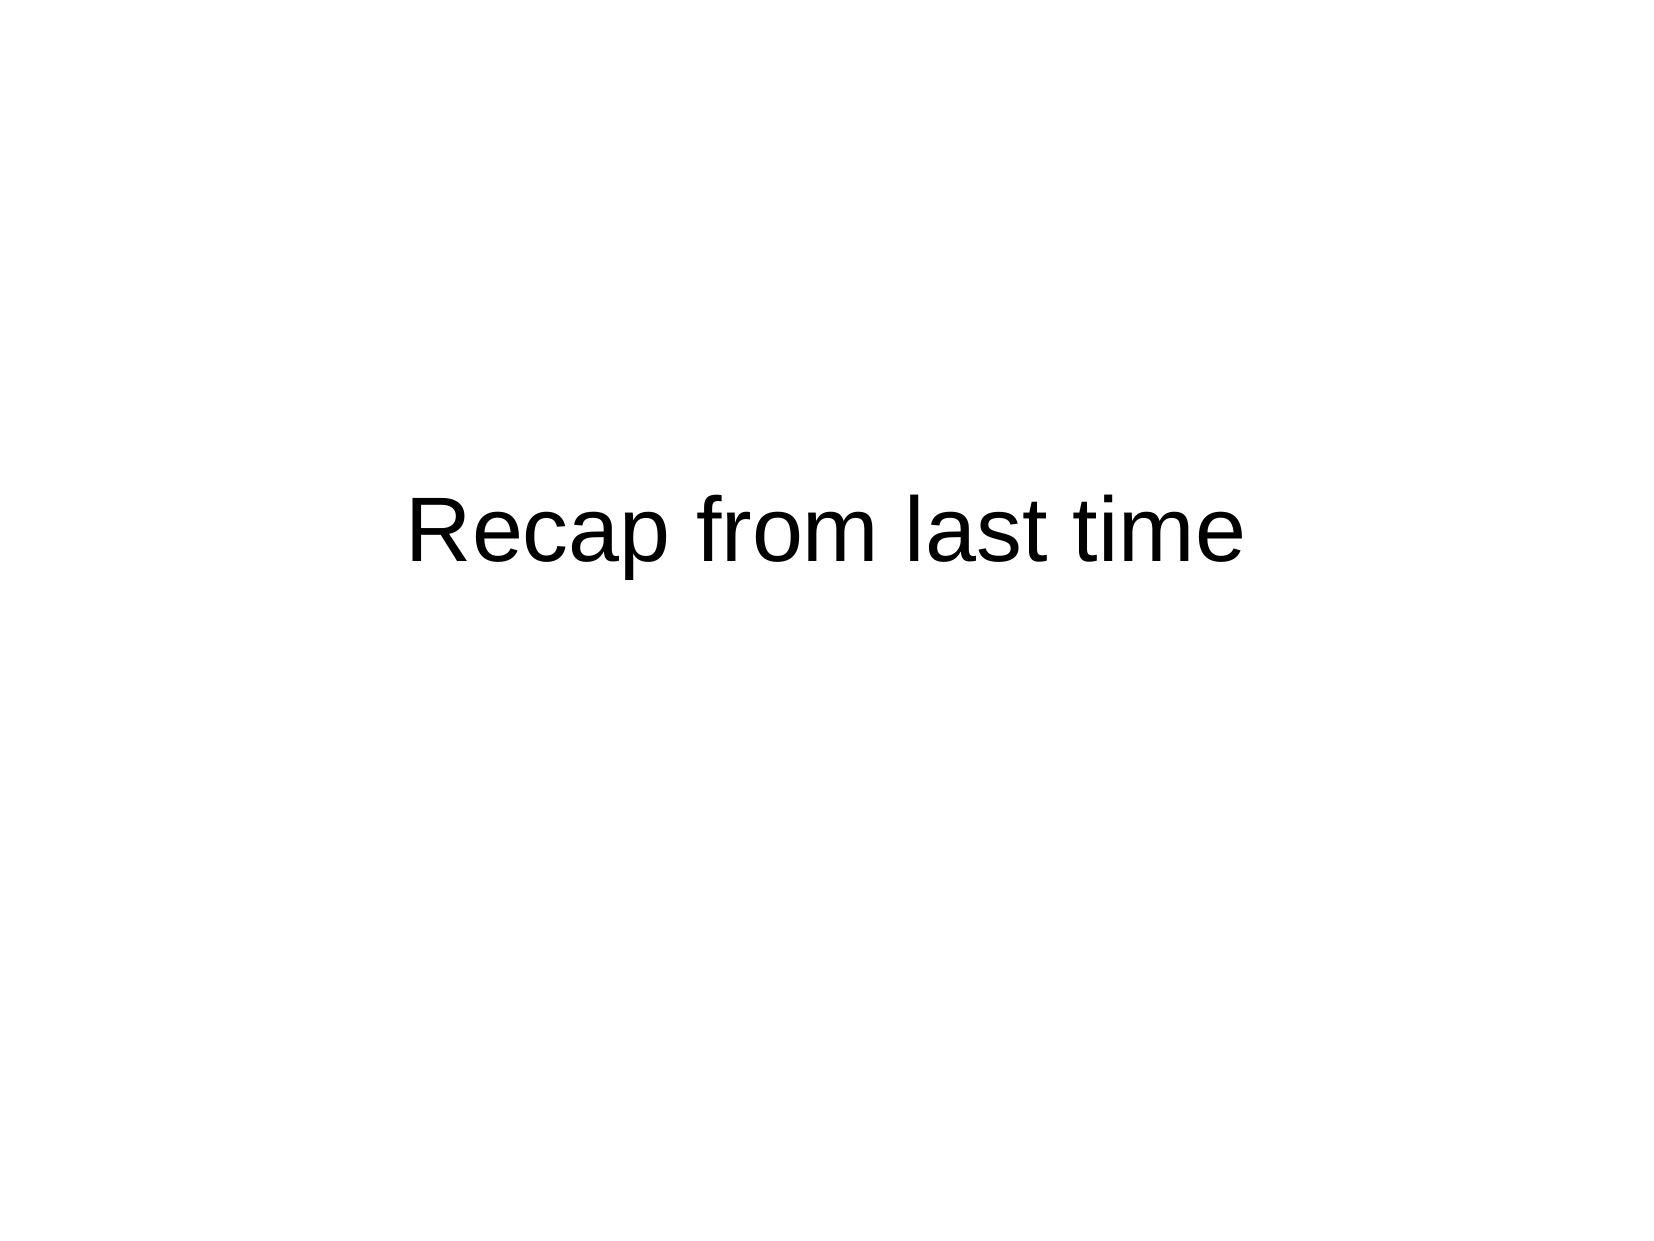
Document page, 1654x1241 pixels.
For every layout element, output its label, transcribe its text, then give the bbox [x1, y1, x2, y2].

subtitle Recap from last time [82, 49, 1571, 1010]
